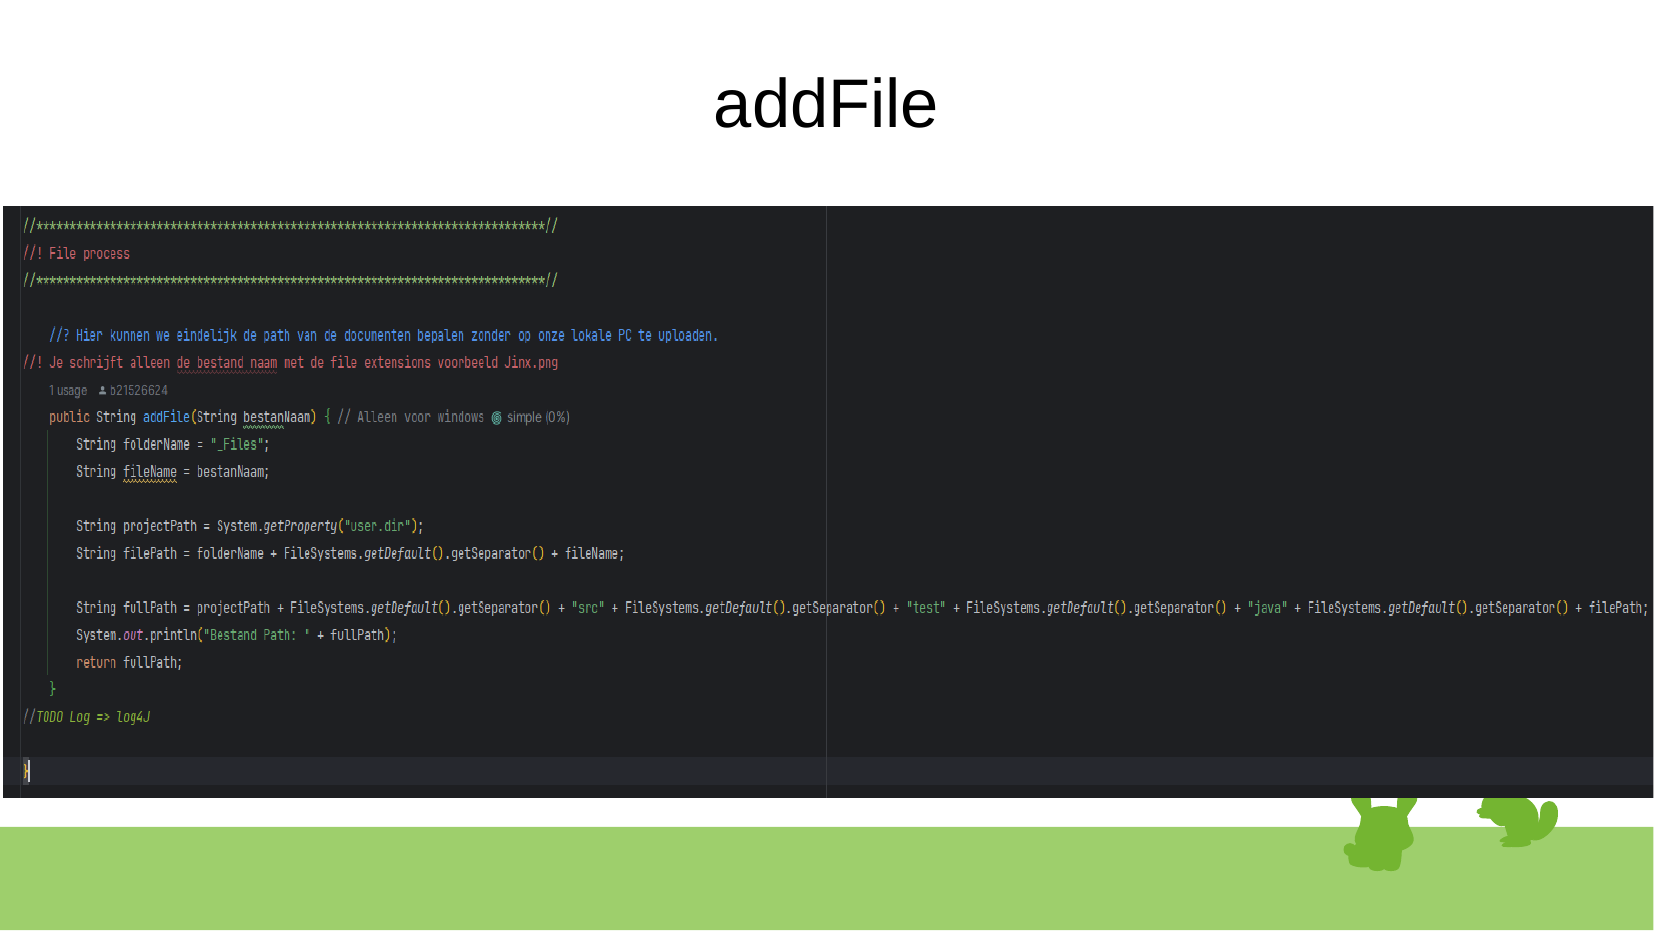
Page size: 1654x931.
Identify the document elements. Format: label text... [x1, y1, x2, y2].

title addFile [88, 29, 1565, 178]
picture [3, 206, 1654, 798]
